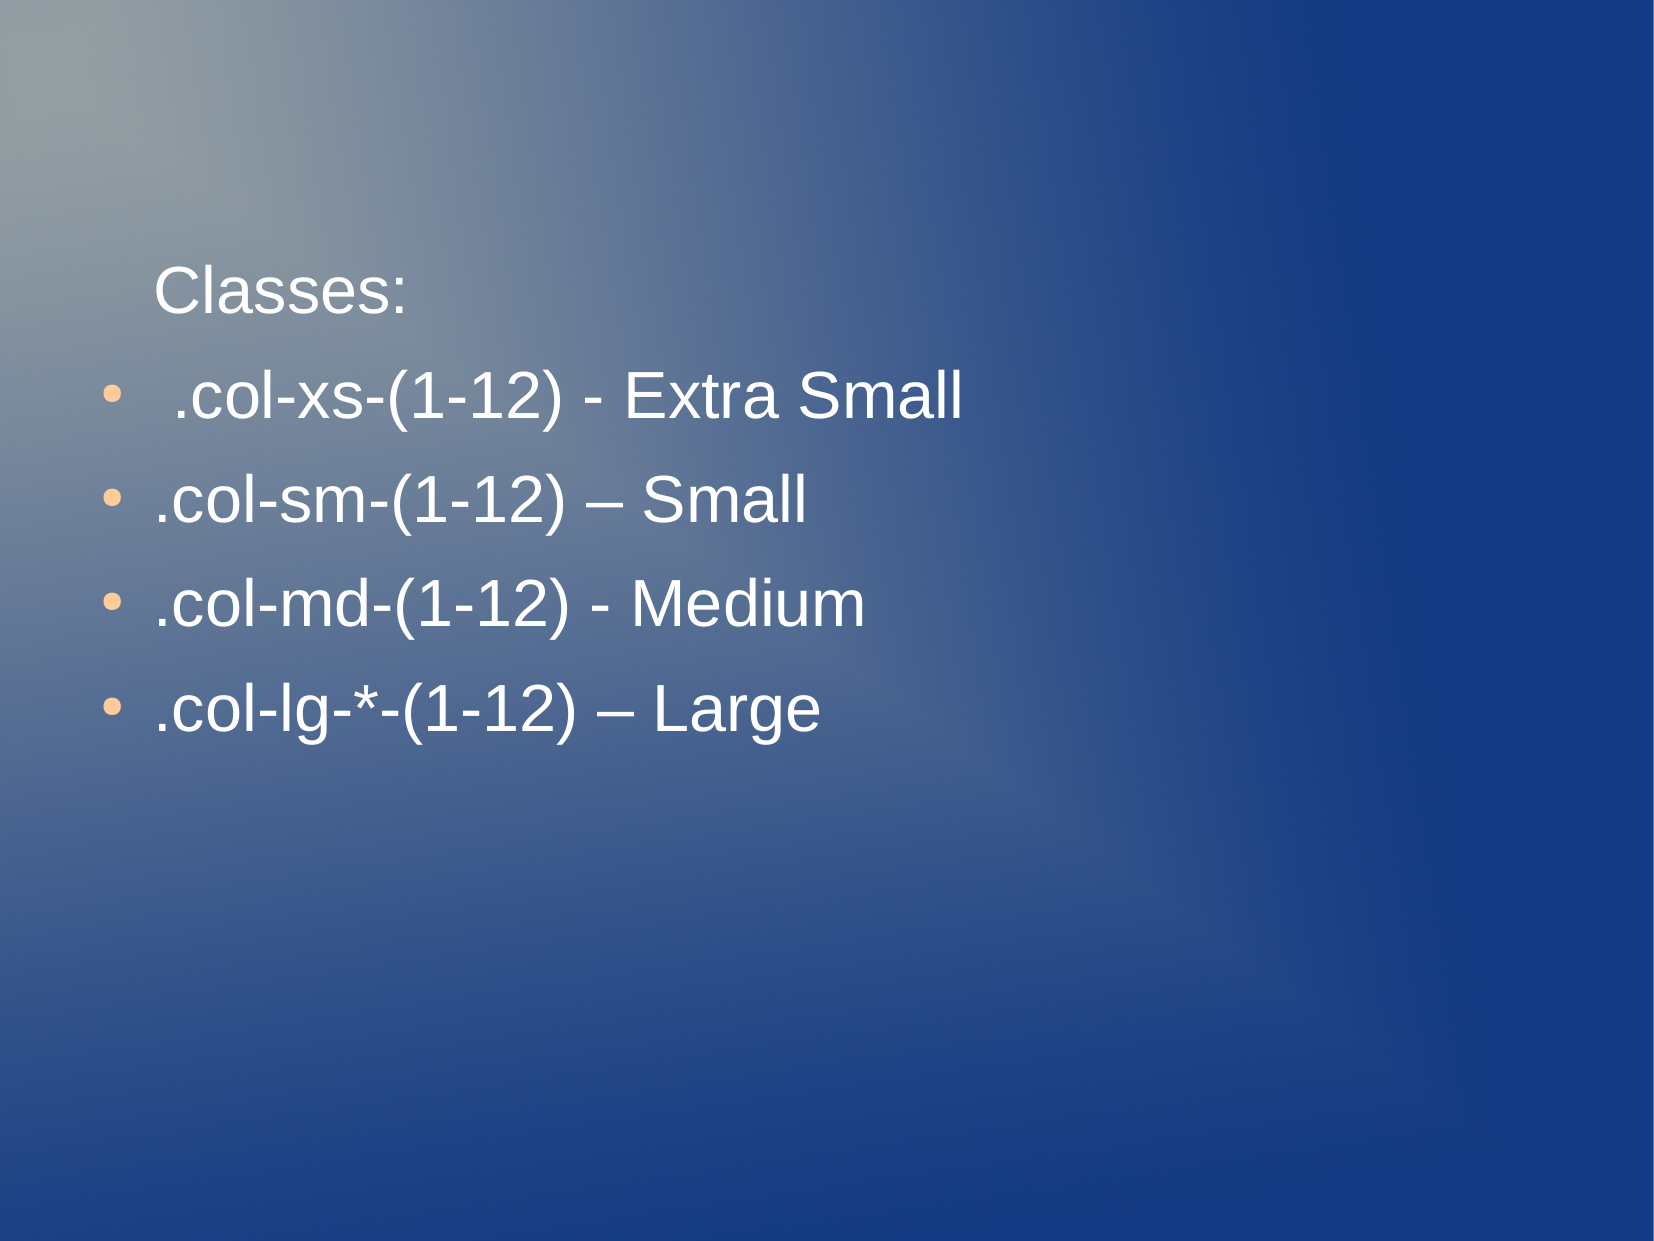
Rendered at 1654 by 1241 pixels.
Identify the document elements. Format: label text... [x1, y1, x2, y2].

list Classes: .col-xs-(1-12) - Extra Small .col-sm-(1-12) – Small .col-md-(1-12) - Medium .col-lg-*-(1-12) – Large [82, 45, 1571, 1010]
picture [0, 0, 1654, 1241]
